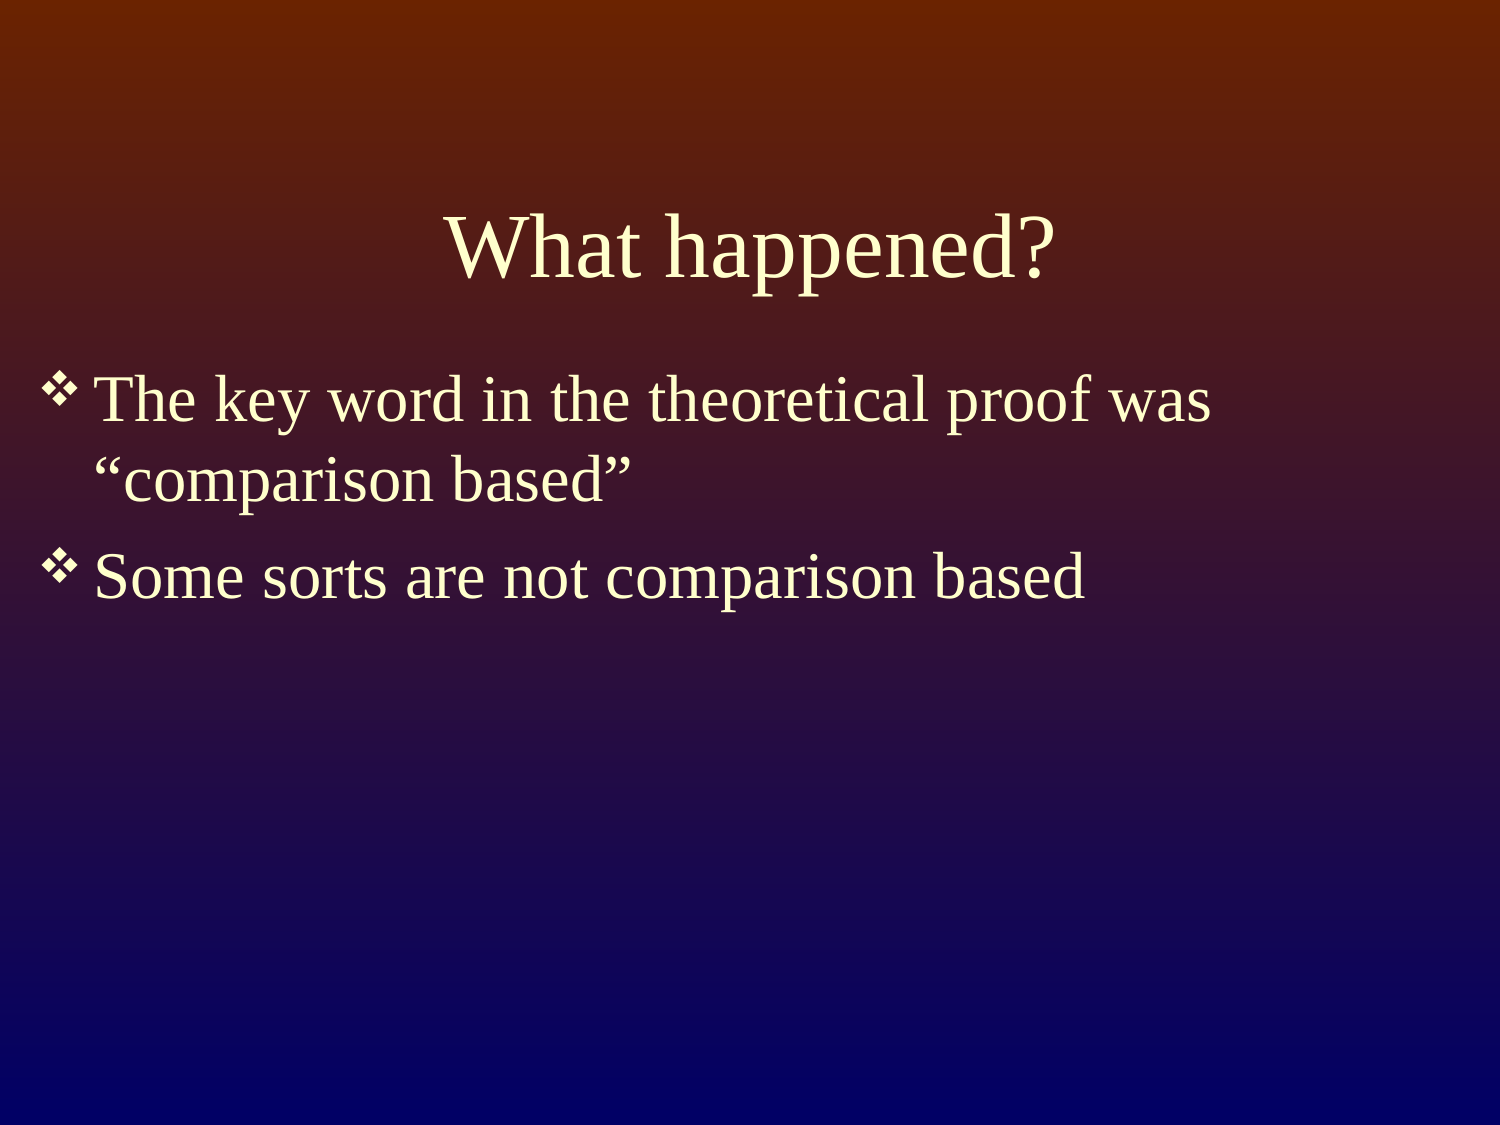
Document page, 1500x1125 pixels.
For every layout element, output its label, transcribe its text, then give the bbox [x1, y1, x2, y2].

title What happened? [22, 145, 1480, 336]
list The key word in the theoretical proof was “comparison based” Some sorts are not comparison based [22, 347, 1482, 1026]
